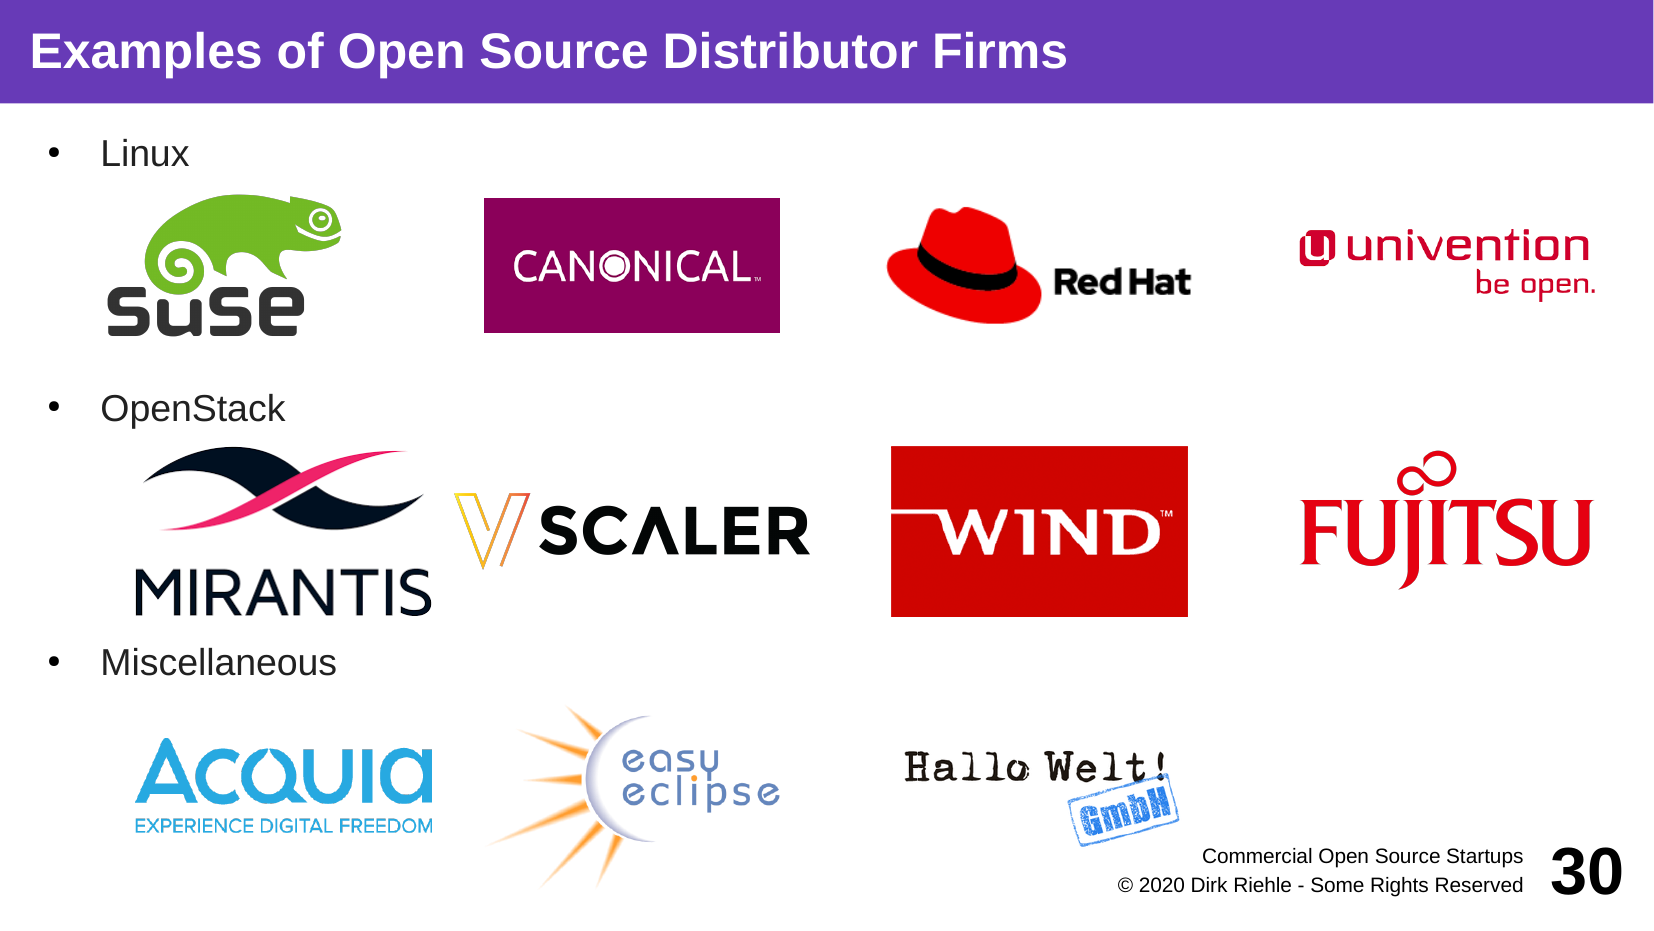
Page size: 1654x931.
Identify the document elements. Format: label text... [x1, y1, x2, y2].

picture [826, 152, 1252, 379]
picture [106, 193, 343, 338]
list Linux OpenStack Miscellaneous [29, 132, 1625, 813]
picture [891, 446, 1188, 617]
picture [135, 738, 432, 833]
picture [1299, 450, 1595, 590]
picture [484, 198, 780, 333]
picture [1299, 229, 1595, 302]
picture [484, 704, 780, 890]
title Examples of Open Source Distributor Firms [0, 0, 1654, 104]
picture [135, 446, 432, 617]
picture [891, 741, 1188, 853]
picture [454, 493, 810, 570]
